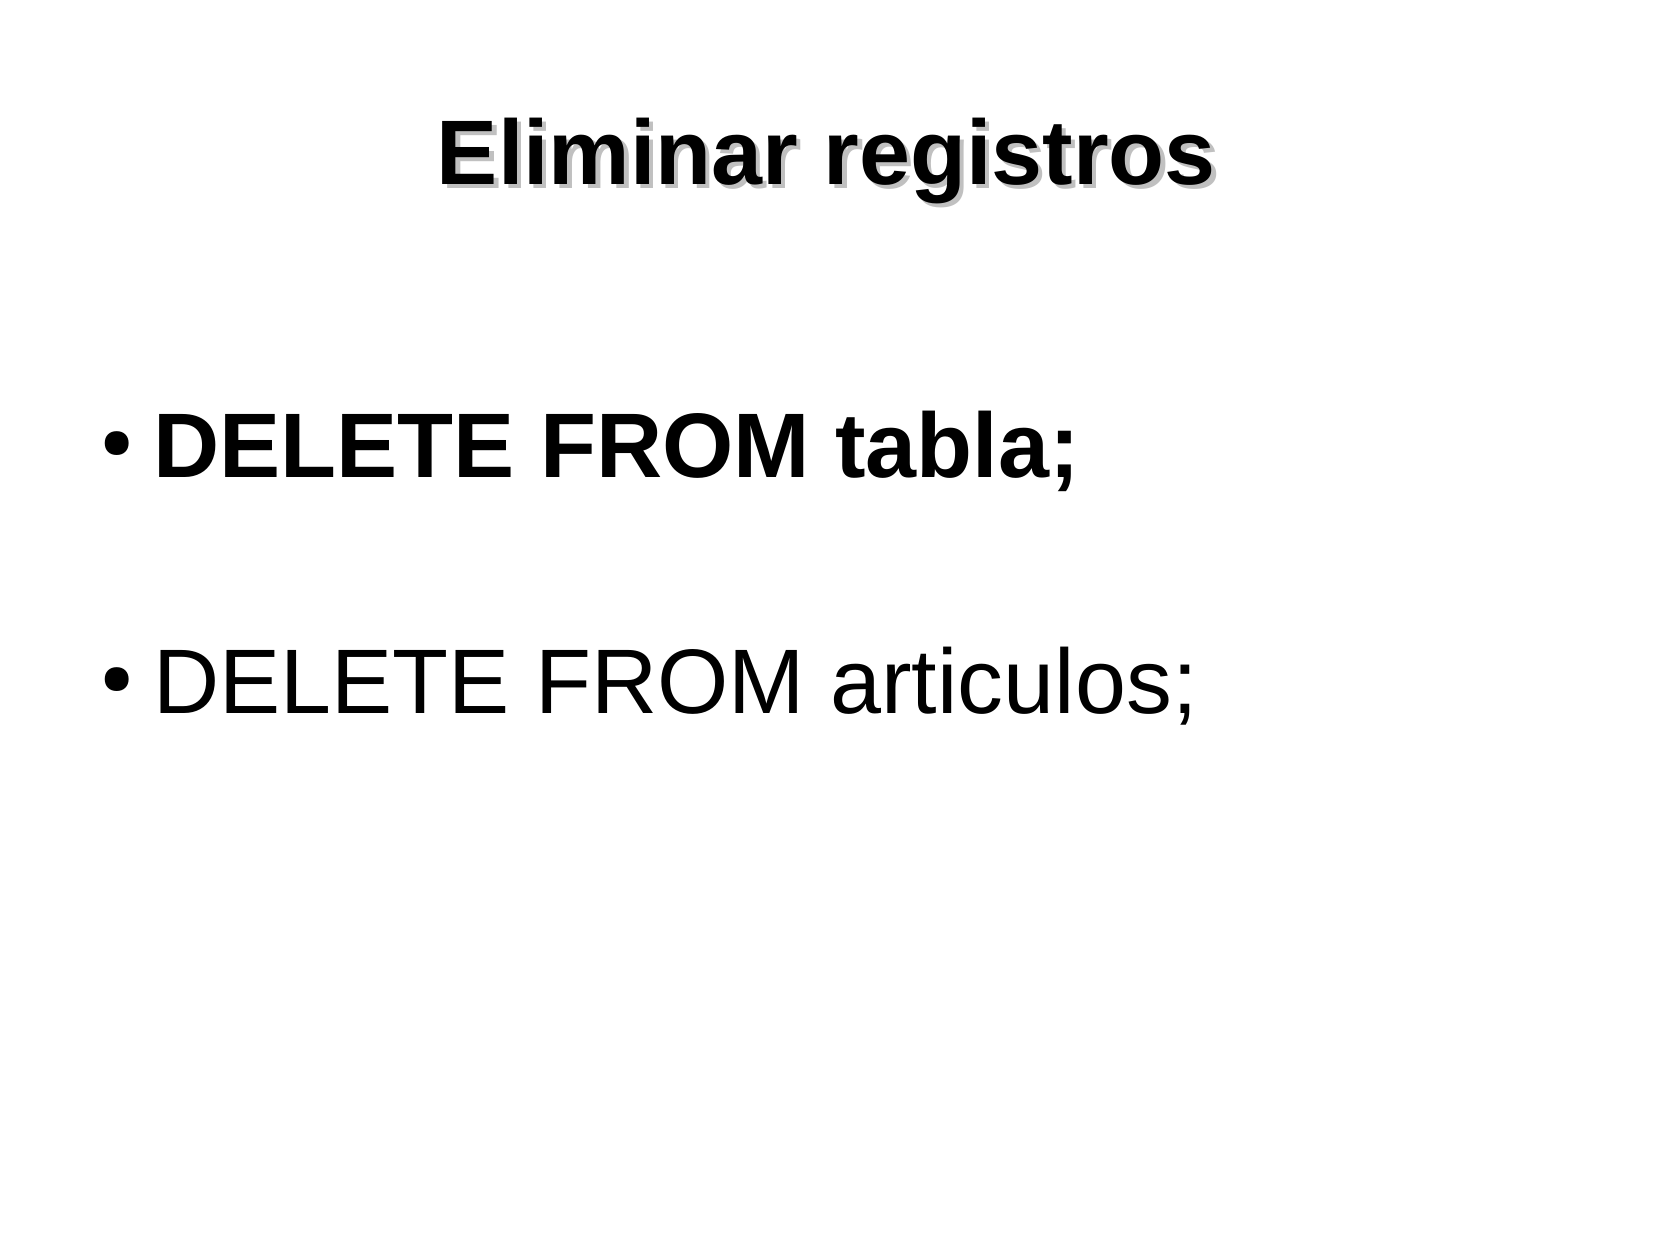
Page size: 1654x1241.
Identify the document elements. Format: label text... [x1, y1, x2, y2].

list DELETE FROM tabla; DELETE FROM articulos; [82, 290, 1571, 1010]
title Eliminar registros [82, 49, 1571, 257]
